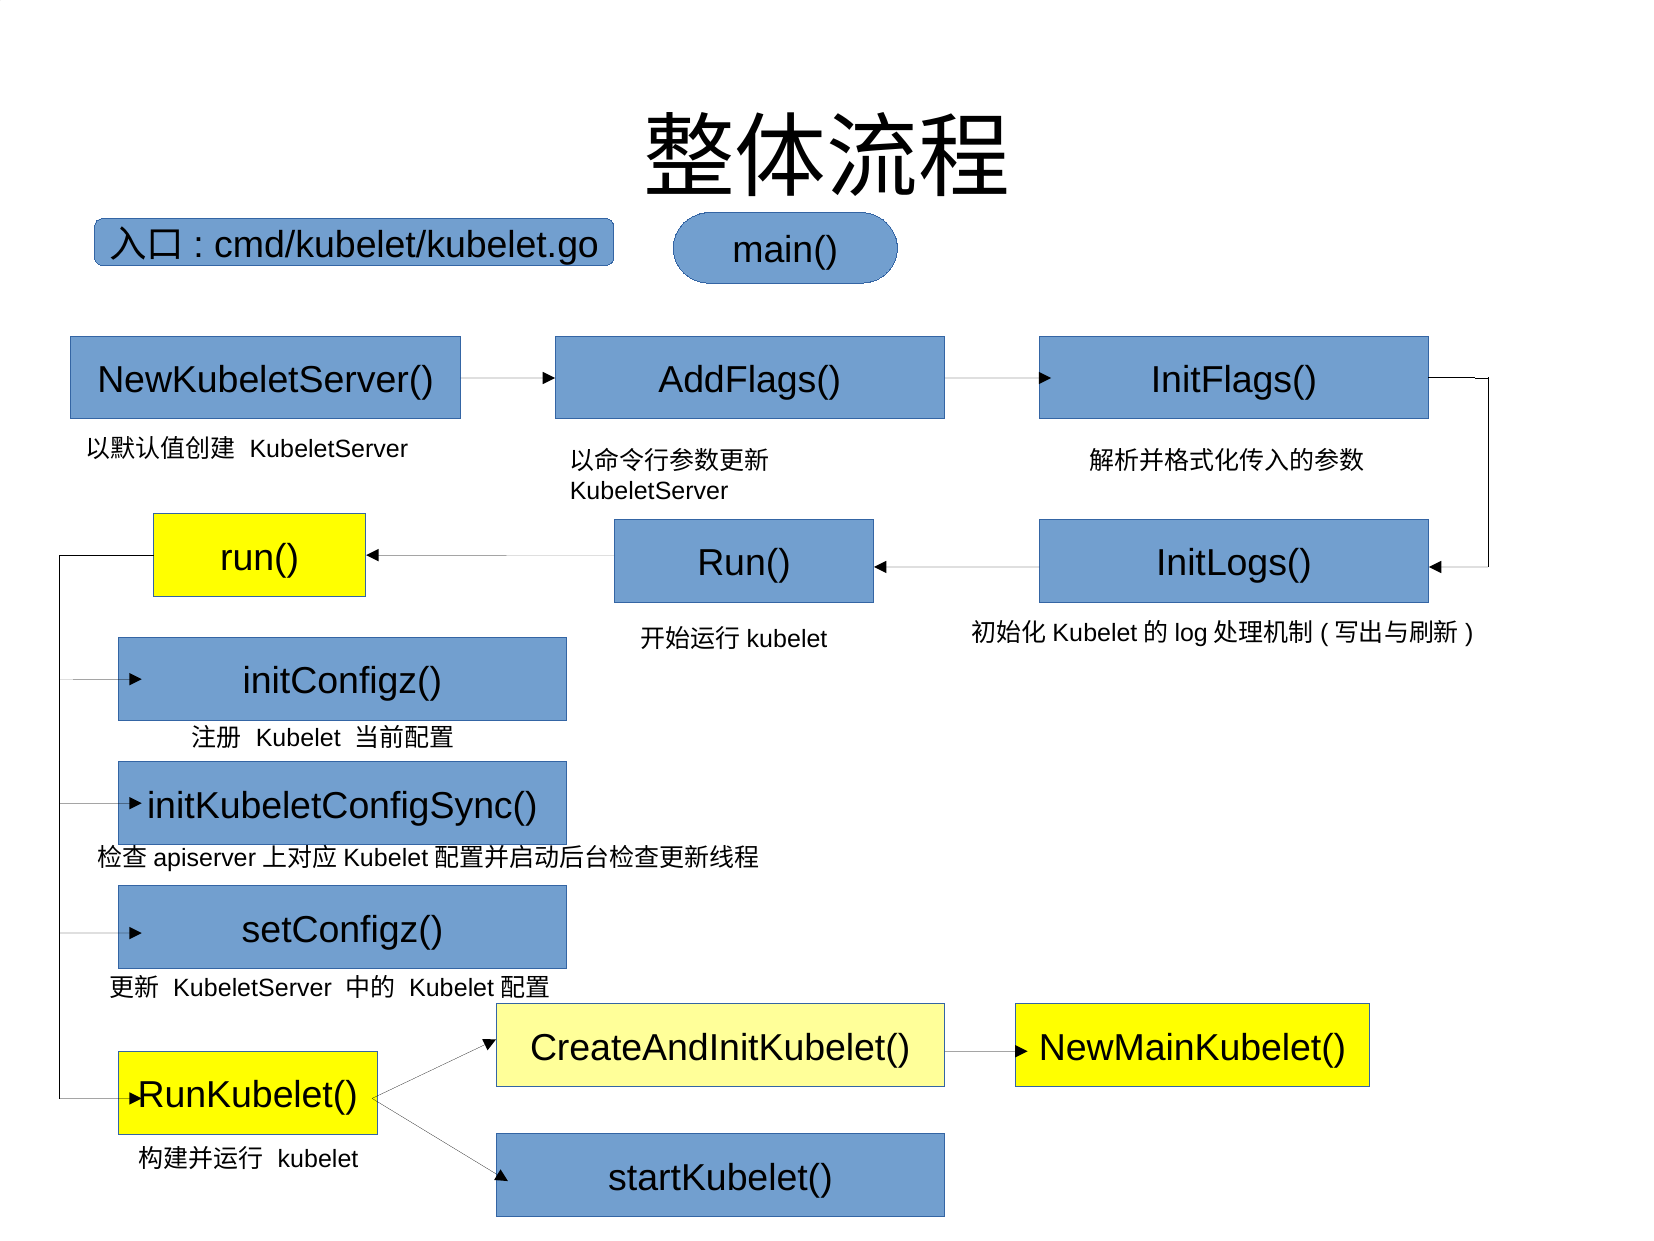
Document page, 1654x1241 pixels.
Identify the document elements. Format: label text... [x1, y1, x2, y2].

text_box startKubelet() [496, 1134, 945, 1216]
text_box 开始运行kubelet [625, 614, 862, 685]
text_box main() [673, 212, 898, 284]
text_box setConfigz() [118, 886, 567, 963]
text_box 检查apiserver上对应Kubelet配置并启动后台检查更新线程 [82, 833, 780, 886]
text_box 解析并格式化传入的参数 [1074, 437, 1382, 489]
text_box RunKubelet() [118, 1052, 378, 1134]
text_box CreateAndInitKubelet() [496, 1004, 945, 1086]
text_box 注册 Kubelet 当前配置 [177, 714, 484, 767]
text_box 入口: cmd/kubelet/kubelet.go [94, 218, 614, 266]
text_box 以命令行参数更新 KubeletServer [555, 437, 957, 489]
text_box initConfigz() [118, 638, 567, 720]
text_box run() [154, 514, 366, 596]
text_box AddFlags() [555, 337, 945, 419]
text_box InitFlags() [1039, 337, 1429, 419]
text_box InitLogs() [1039, 520, 1429, 602]
text_box 整体流程 [82, 49, 1571, 257]
text_box 初始化Kubelet的log处理机制(写出与刷新) [956, 609, 1524, 662]
text_box initKubeletConfigSync() [118, 762, 567, 833]
text_box NewKubeletServer() [71, 337, 460, 419]
text_box 构建并运行 kubelet [123, 1135, 378, 1187]
text_box 以默认值创建 KubeletServer [70, 425, 473, 477]
text_box NewMainKubelet() [1016, 1004, 1370, 1086]
text_box Run() [614, 520, 874, 602]
text_box 更新 KubeletServer 中的 Kubelet配置 [94, 963, 567, 1016]
